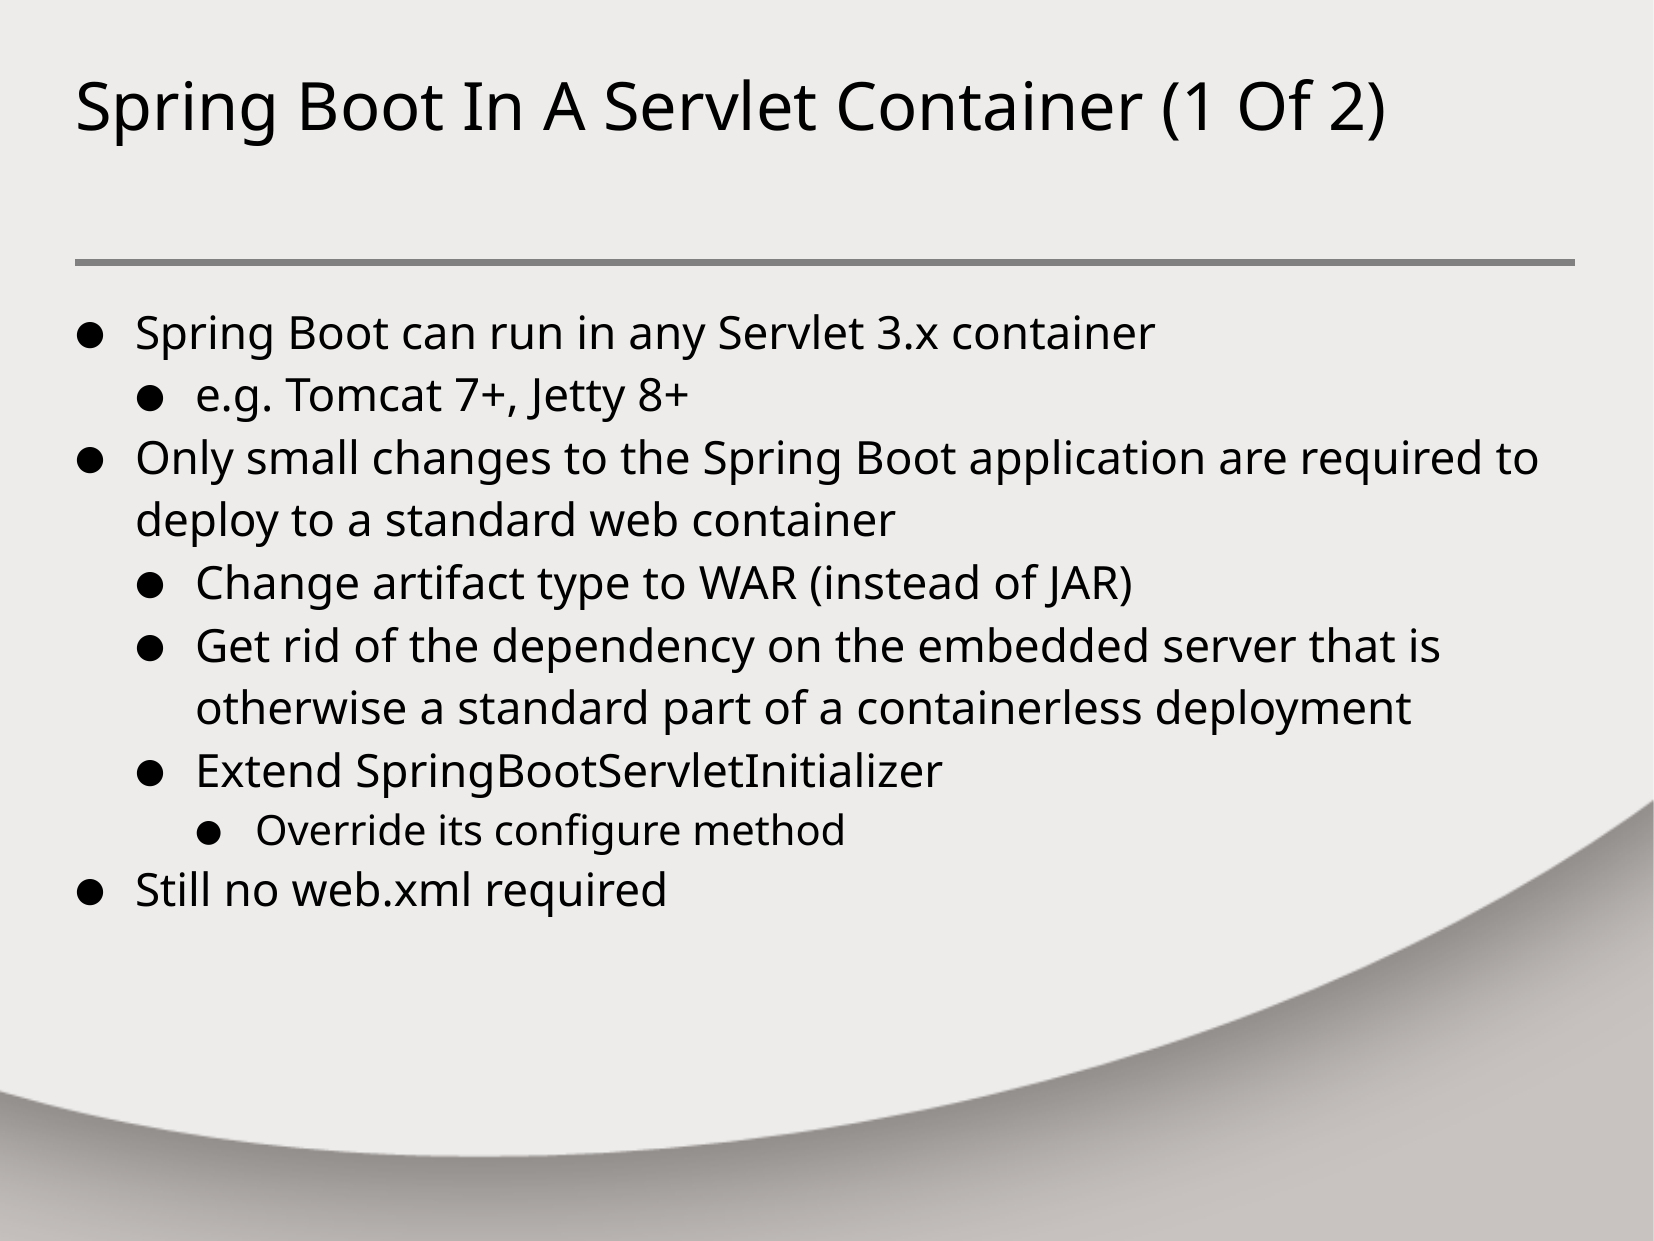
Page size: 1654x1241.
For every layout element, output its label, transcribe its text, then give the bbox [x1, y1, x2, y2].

list Spring Boot can run in any Servlet 3.x container e.g. Tomcat 7+, Jetty 8+ Only small changes to the Spring Boot application are required to deploy to a standard web container Change artifact type to WAR (instead of JAR) Get rid of the dependency on the embedded server that is otherwise a standard part of a containerless deployment Extend SpringBootServletInitializer Override its configure method Still no web.xml required [75, 300, 1576, 1163]
picture [0, 0, 1654, 1241]
title Spring Boot In A Servlet Container (1 Of 2) [75, 75, 1576, 226]
